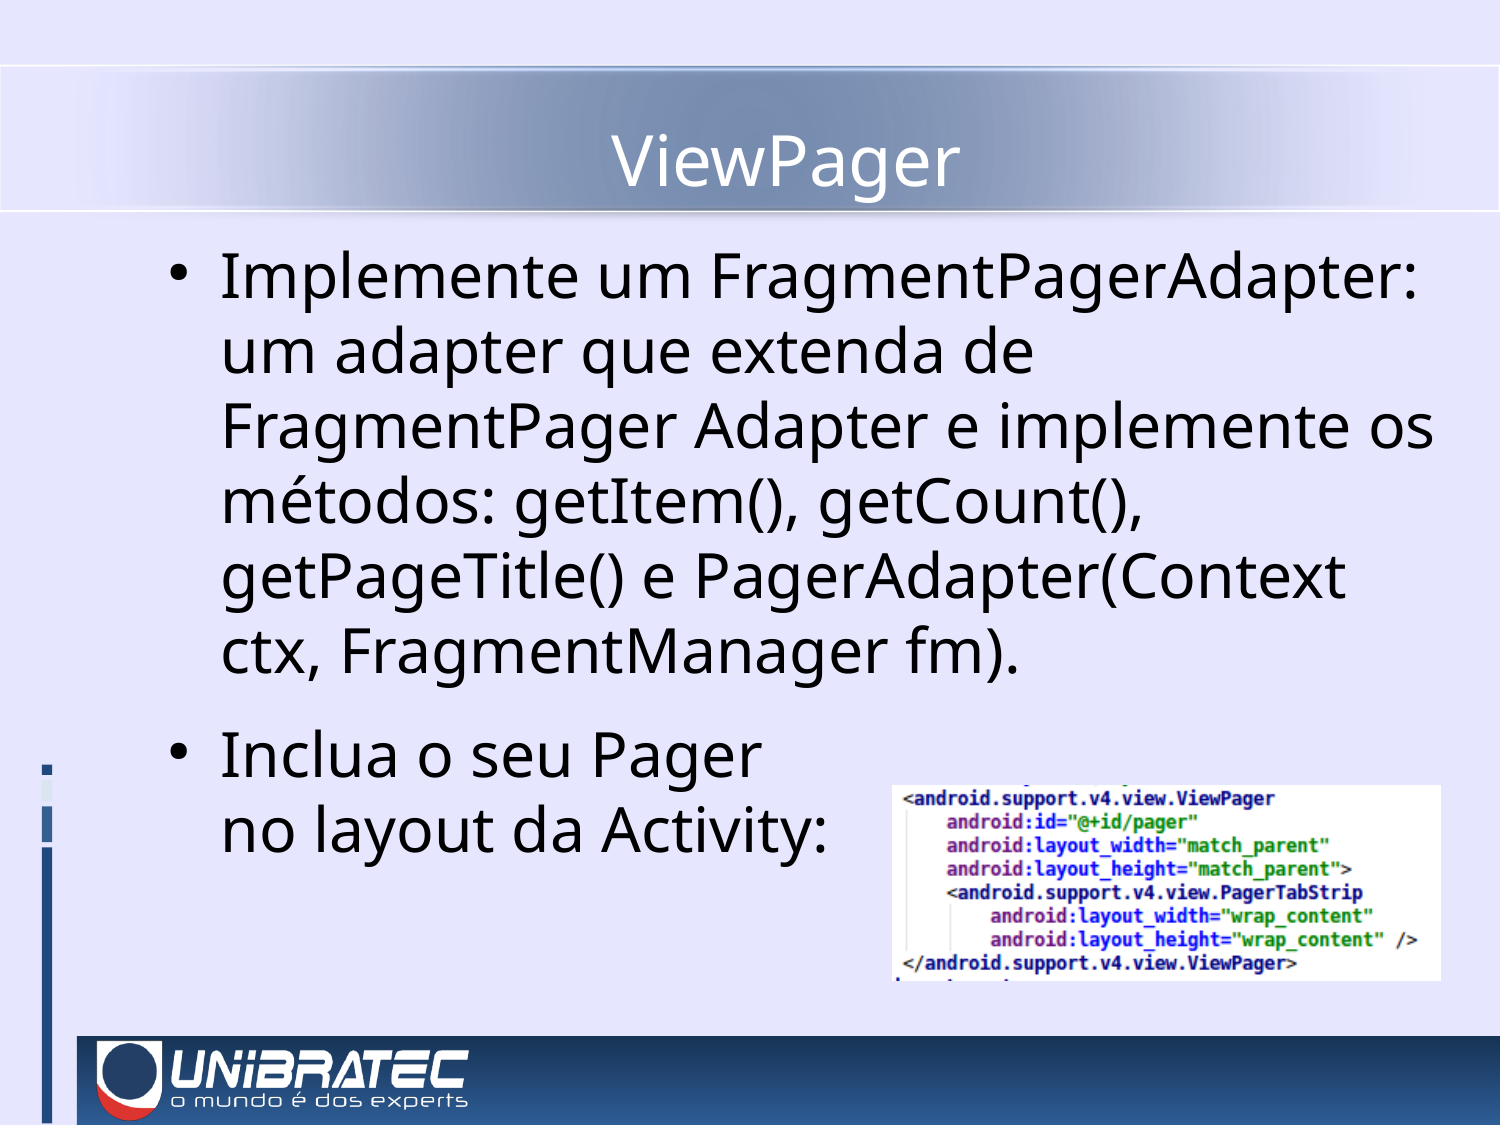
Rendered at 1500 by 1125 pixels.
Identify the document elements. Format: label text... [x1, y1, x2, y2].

picture [892, 785, 1441, 981]
picture [96, 1040, 469, 1121]
title ViewPager [150, 84, 1424, 233]
list Implemente um FragmentPagerAdapter: um adapter que extenda de FragmentPager Adapter e implemente os métodos: getItem(), getCount(), getPageTitle() e PagerAdapter(Context ctx, FragmentManager fm). Inclua o seu Pager no layout da Activity: [150, 236, 1441, 1028]
picture [0, 58, 1500, 227]
